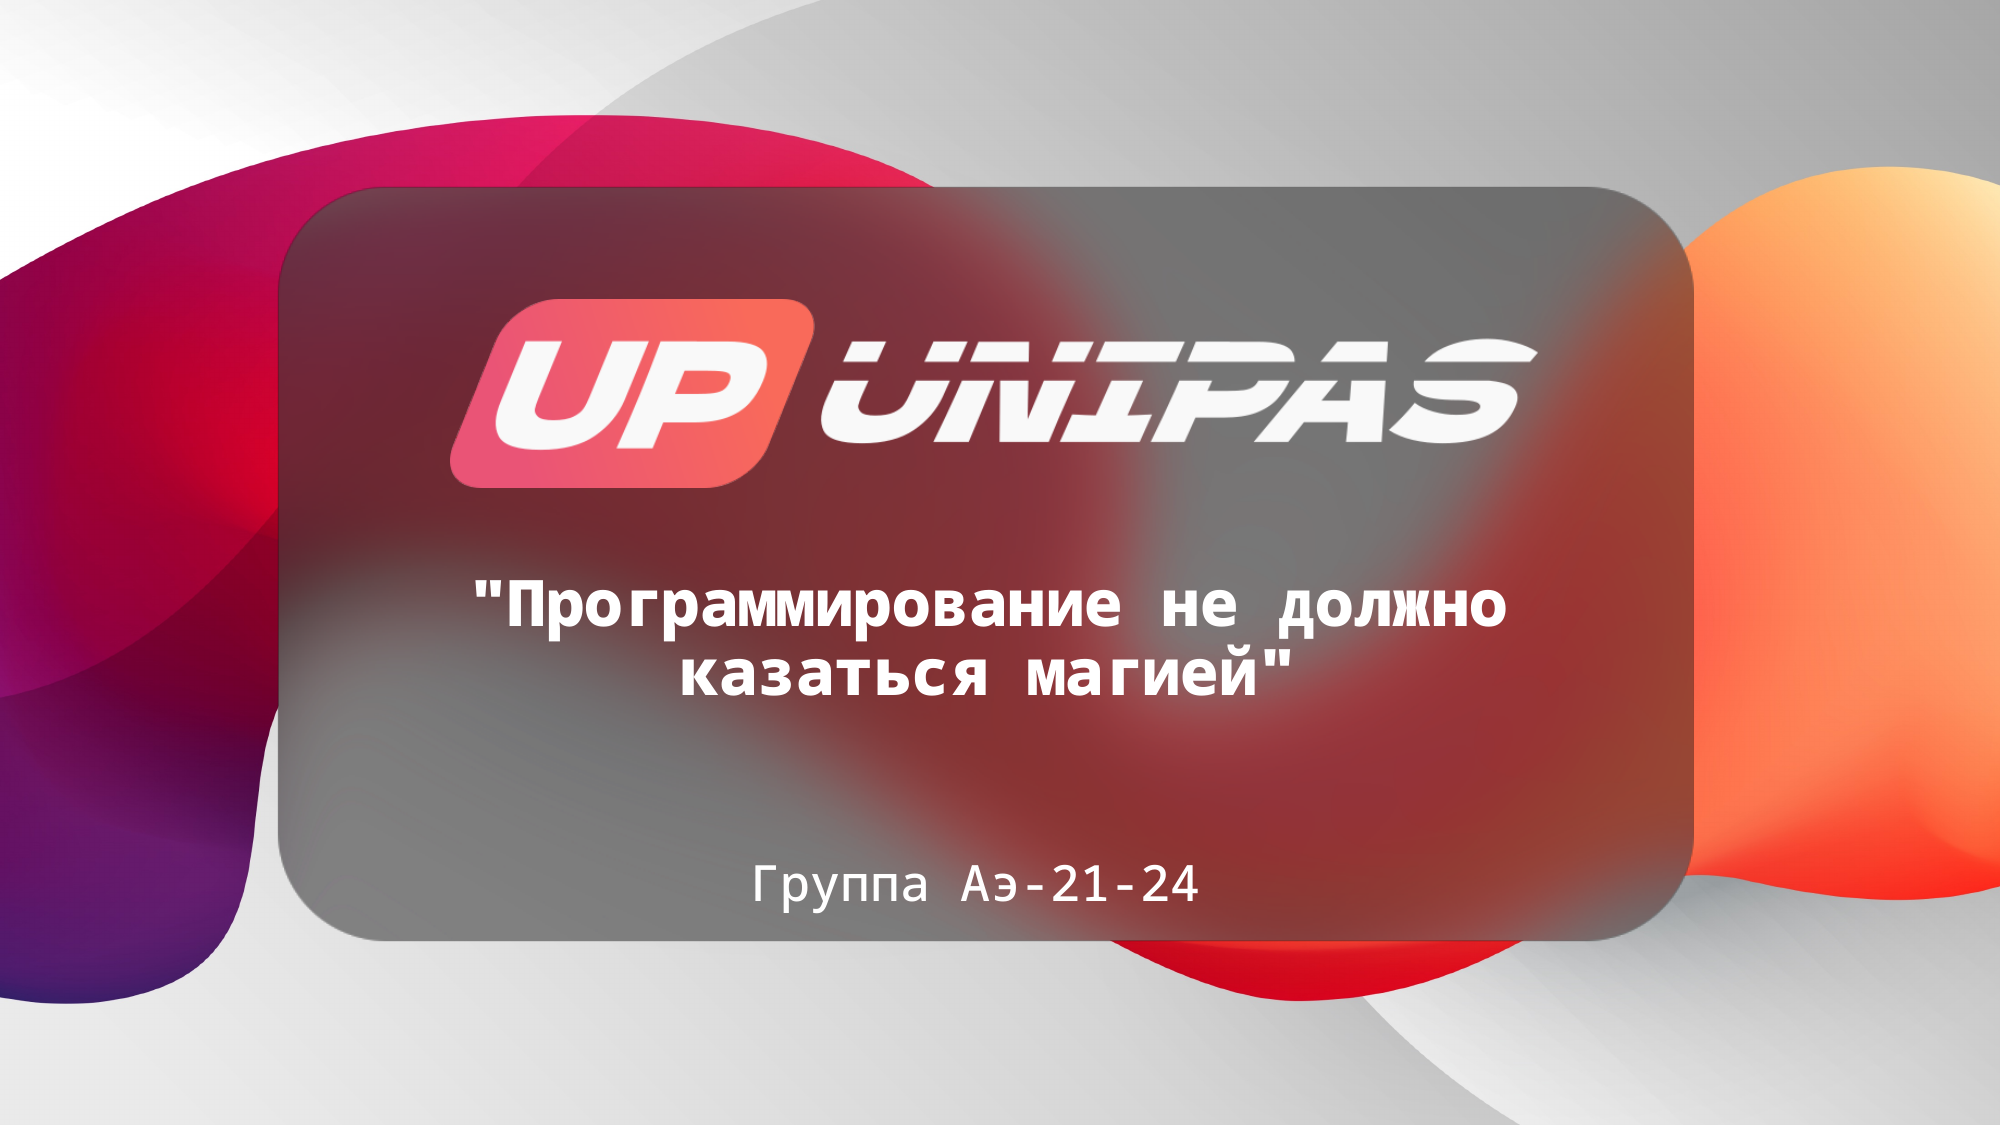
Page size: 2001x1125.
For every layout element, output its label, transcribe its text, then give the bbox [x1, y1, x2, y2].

picture [0, 0, 2000, 1125]
text_box Группа Аэ-21-24 [225, 750, 1725, 1022]
title "Программирование не должно казаться магией" [300, 562, 1678, 750]
